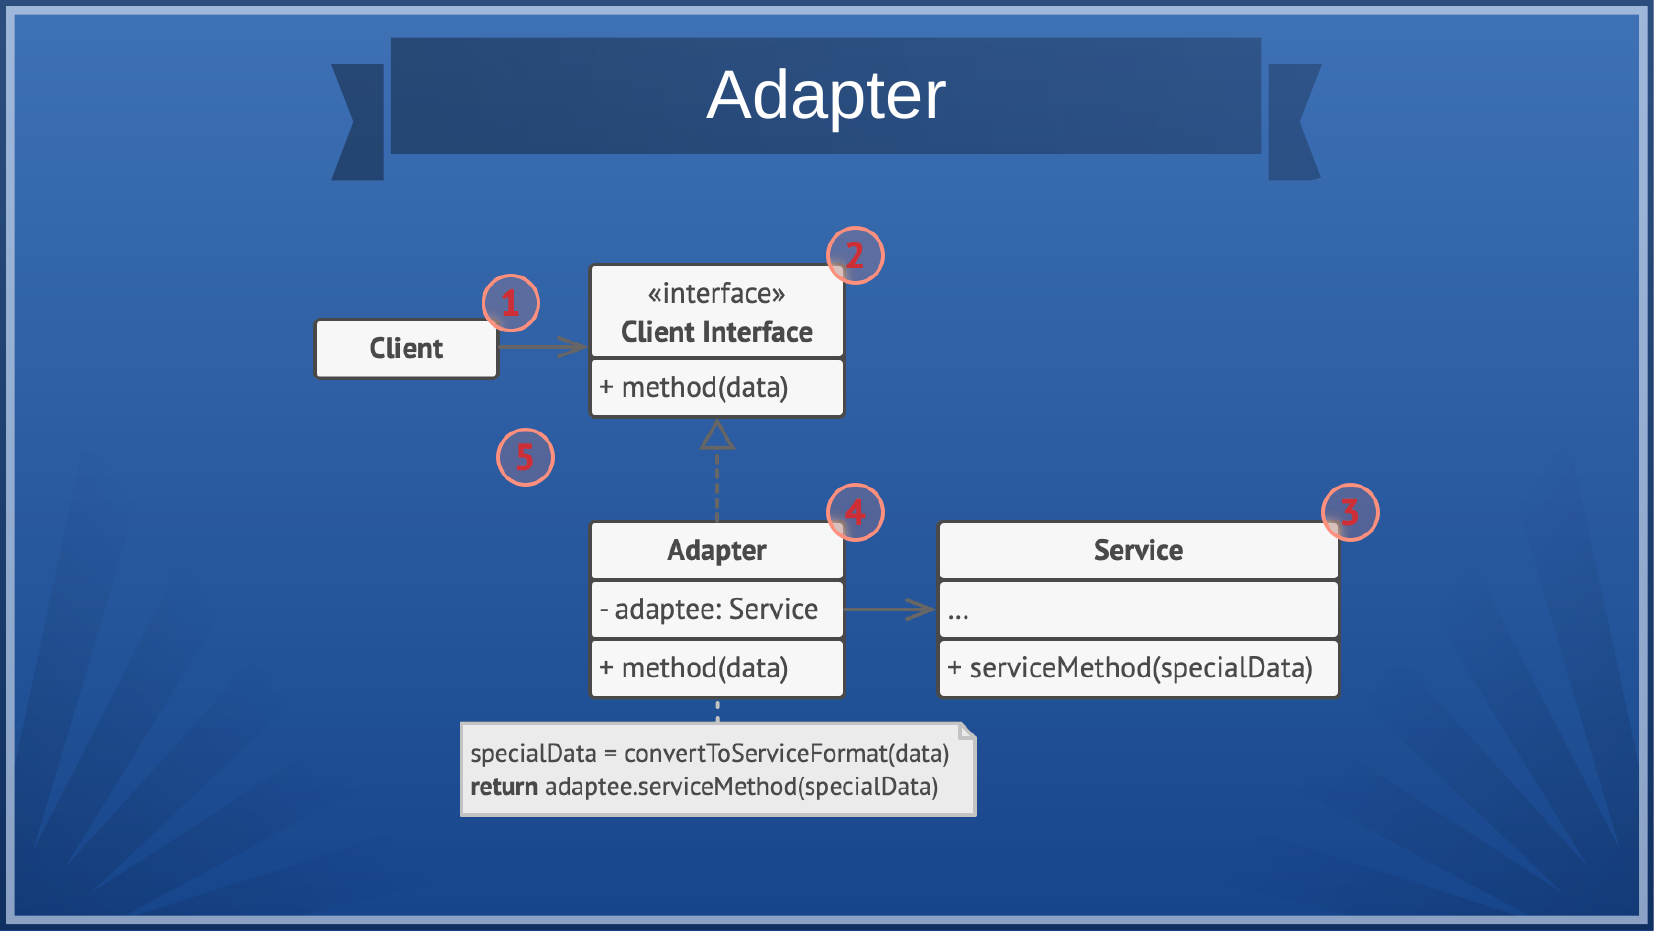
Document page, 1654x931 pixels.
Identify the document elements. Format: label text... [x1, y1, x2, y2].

title Adapter [389, 35, 1264, 154]
picture [296, 209, 1396, 833]
